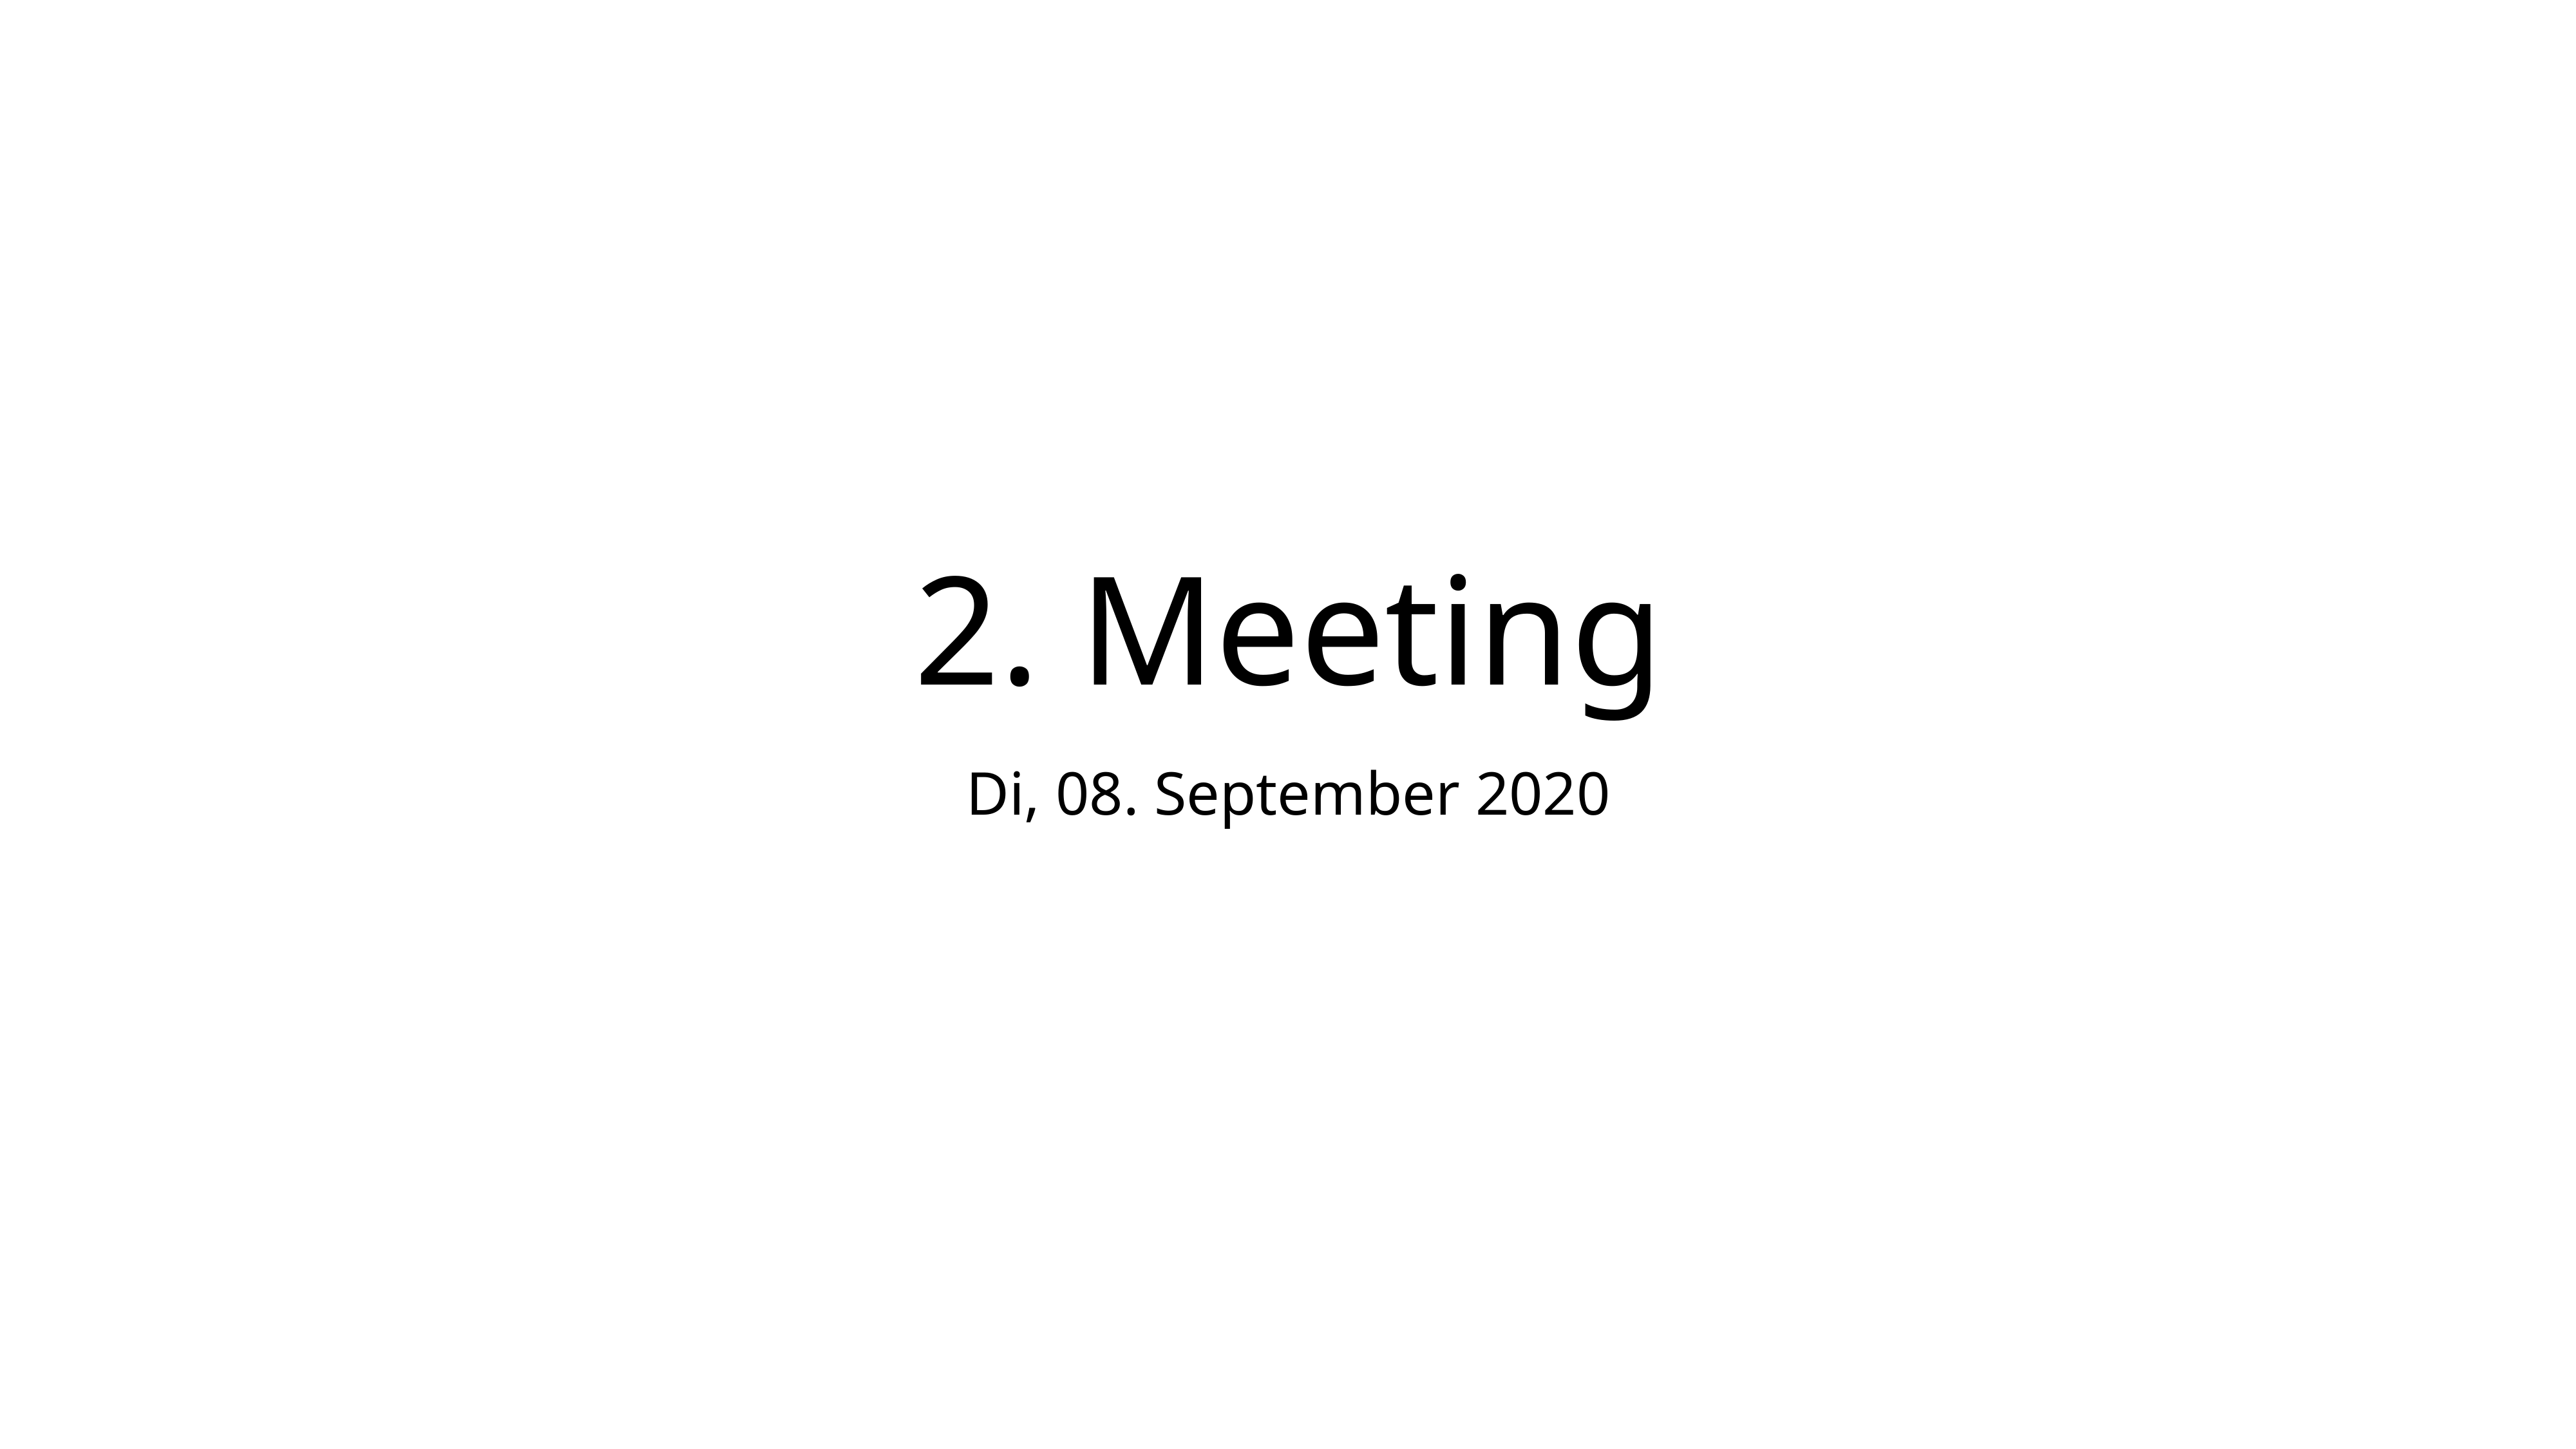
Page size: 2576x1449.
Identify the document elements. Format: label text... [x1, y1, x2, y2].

text_box 2. Meeting [252, 243, 2325, 734]
text_box Di, 08. September 2020 [252, 747, 2325, 915]
